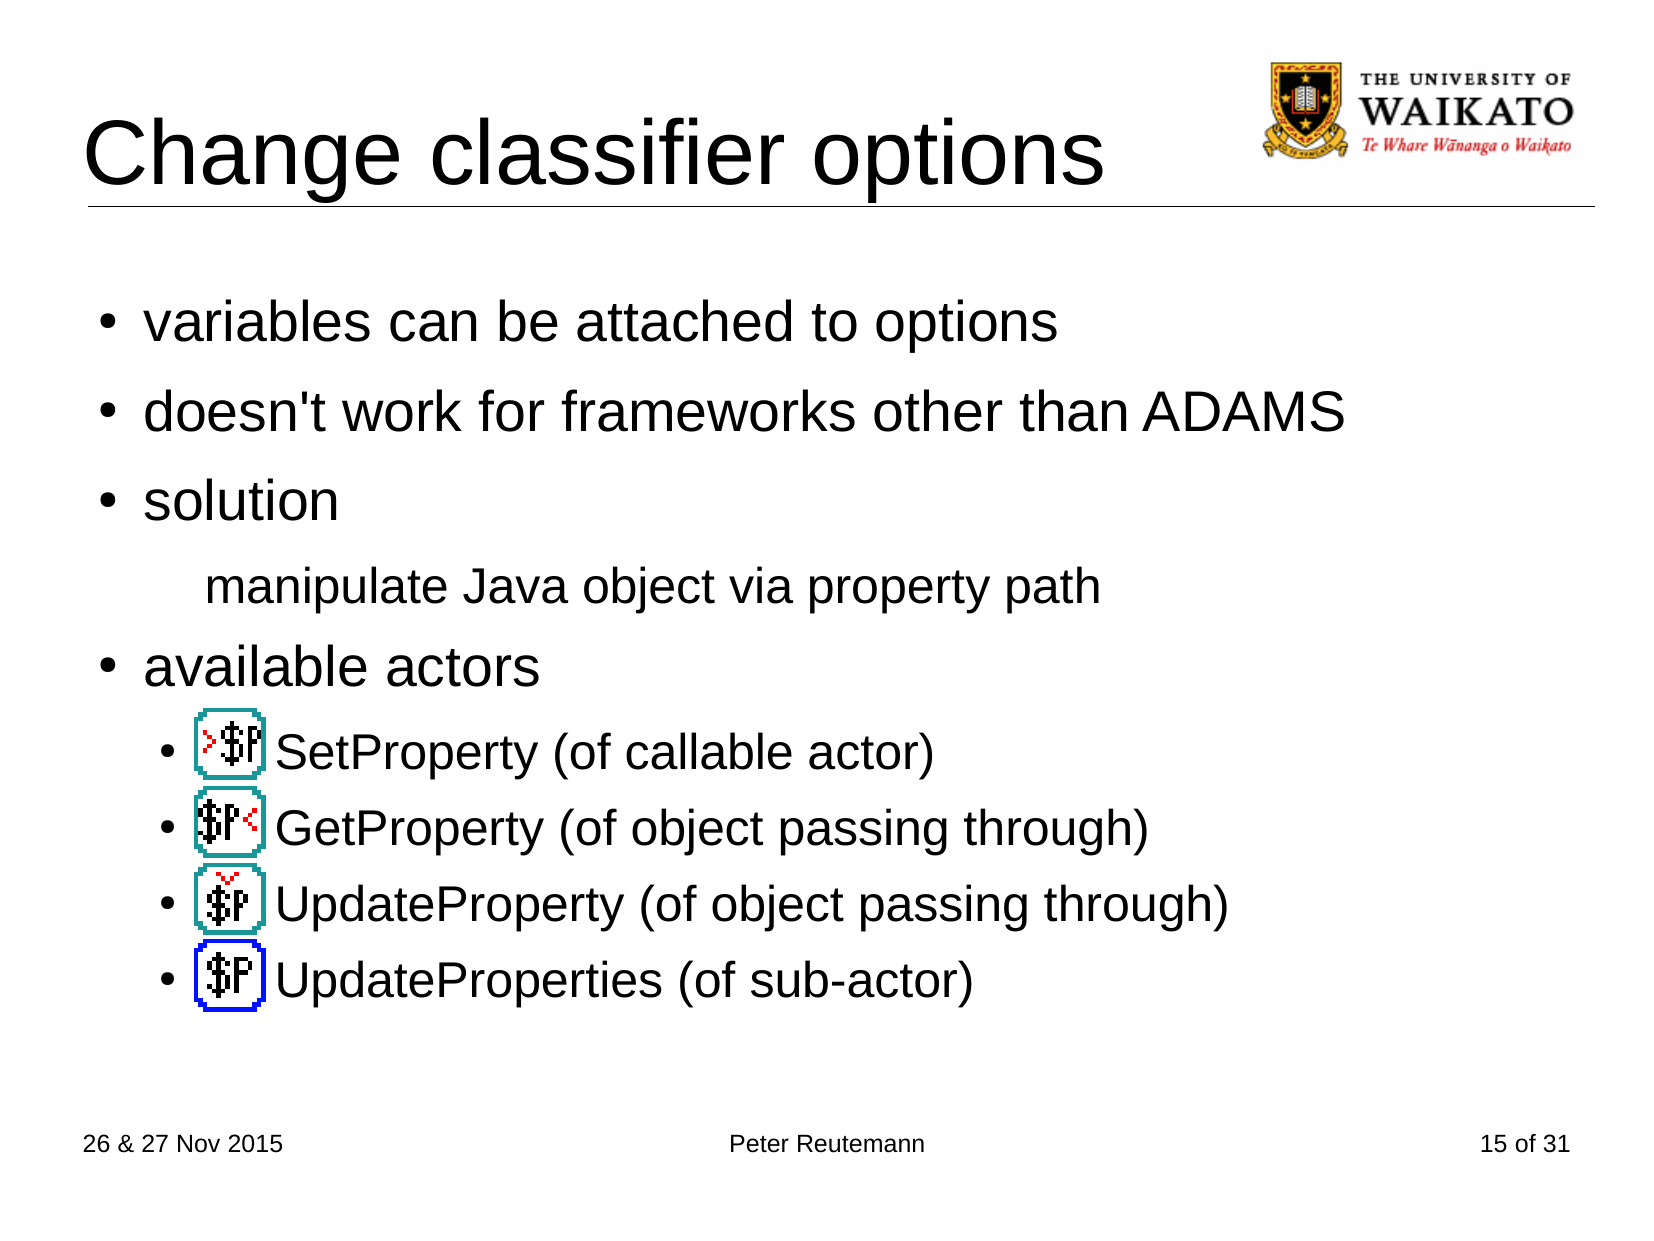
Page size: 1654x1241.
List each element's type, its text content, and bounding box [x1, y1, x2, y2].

picture [194, 863, 266, 935]
picture [1228, 24, 1619, 201]
picture [194, 939, 266, 1012]
picture [194, 708, 266, 780]
list variables can be attached to options doesn't work for frameworks other than ADAMS solution manipulate Java object via property path available actors SetProperty (of callable actor) GetProperty (of object passing through) UpdateProperty (of object passing through) UpdateProperties (of sub-actor) [82, 290, 1571, 1010]
title Change classifier options [82, 49, 1571, 257]
picture [194, 786, 266, 858]
